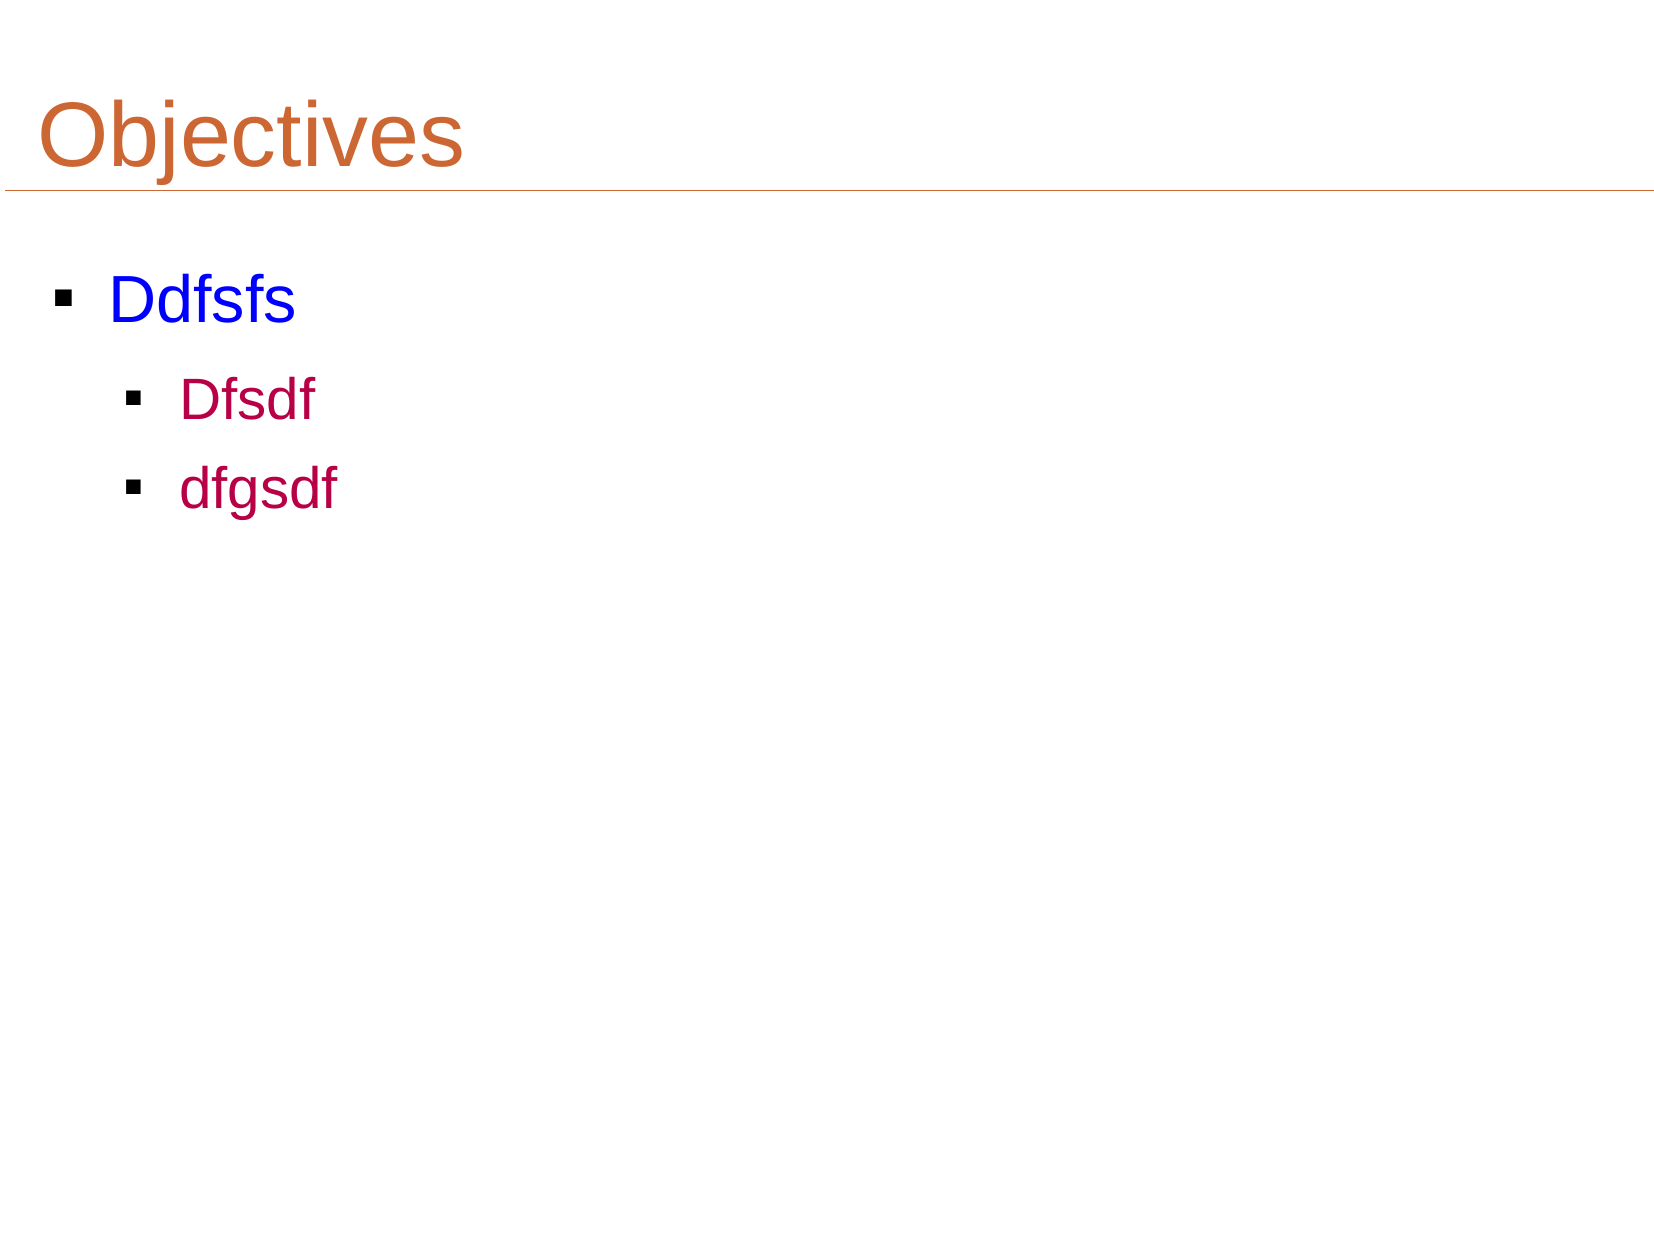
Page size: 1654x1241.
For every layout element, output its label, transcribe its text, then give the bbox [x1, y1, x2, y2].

list Ddfsfs Dfsdf dfgsdf [37, 262, 1651, 1163]
title Objectives [37, 31, 1651, 239]
